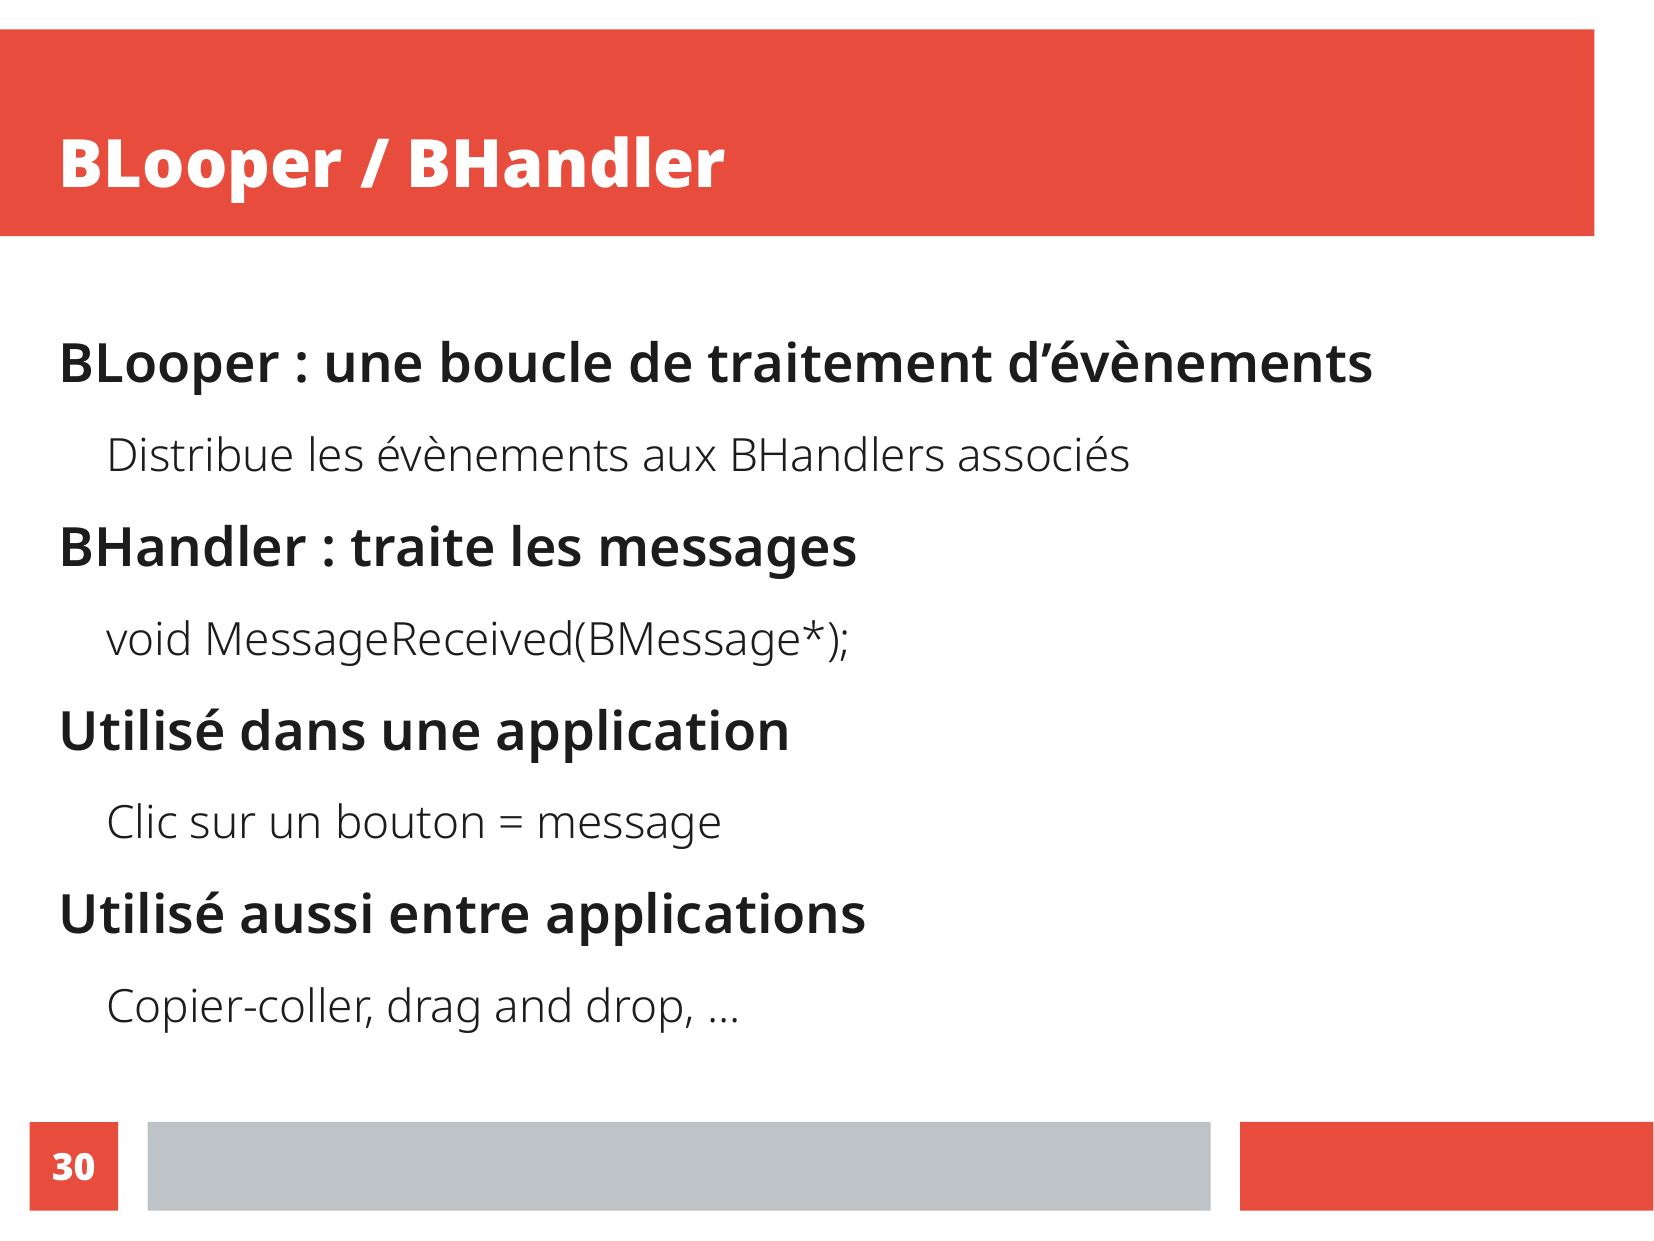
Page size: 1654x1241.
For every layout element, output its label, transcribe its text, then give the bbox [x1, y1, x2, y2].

list BLooper : une boucle de traitement d’évènements Distribue les évènements aux BHandlers associés BHandler : traite les messages void MessageReceived(BMessage*); Utilisé dans une application Clic sur un bouton = message Utilisé aussi entre applications Copier-coller, drag and drop, ... [59, 324, 1565, 1093]
title BLooper / BHandler [59, 59, 1595, 207]
